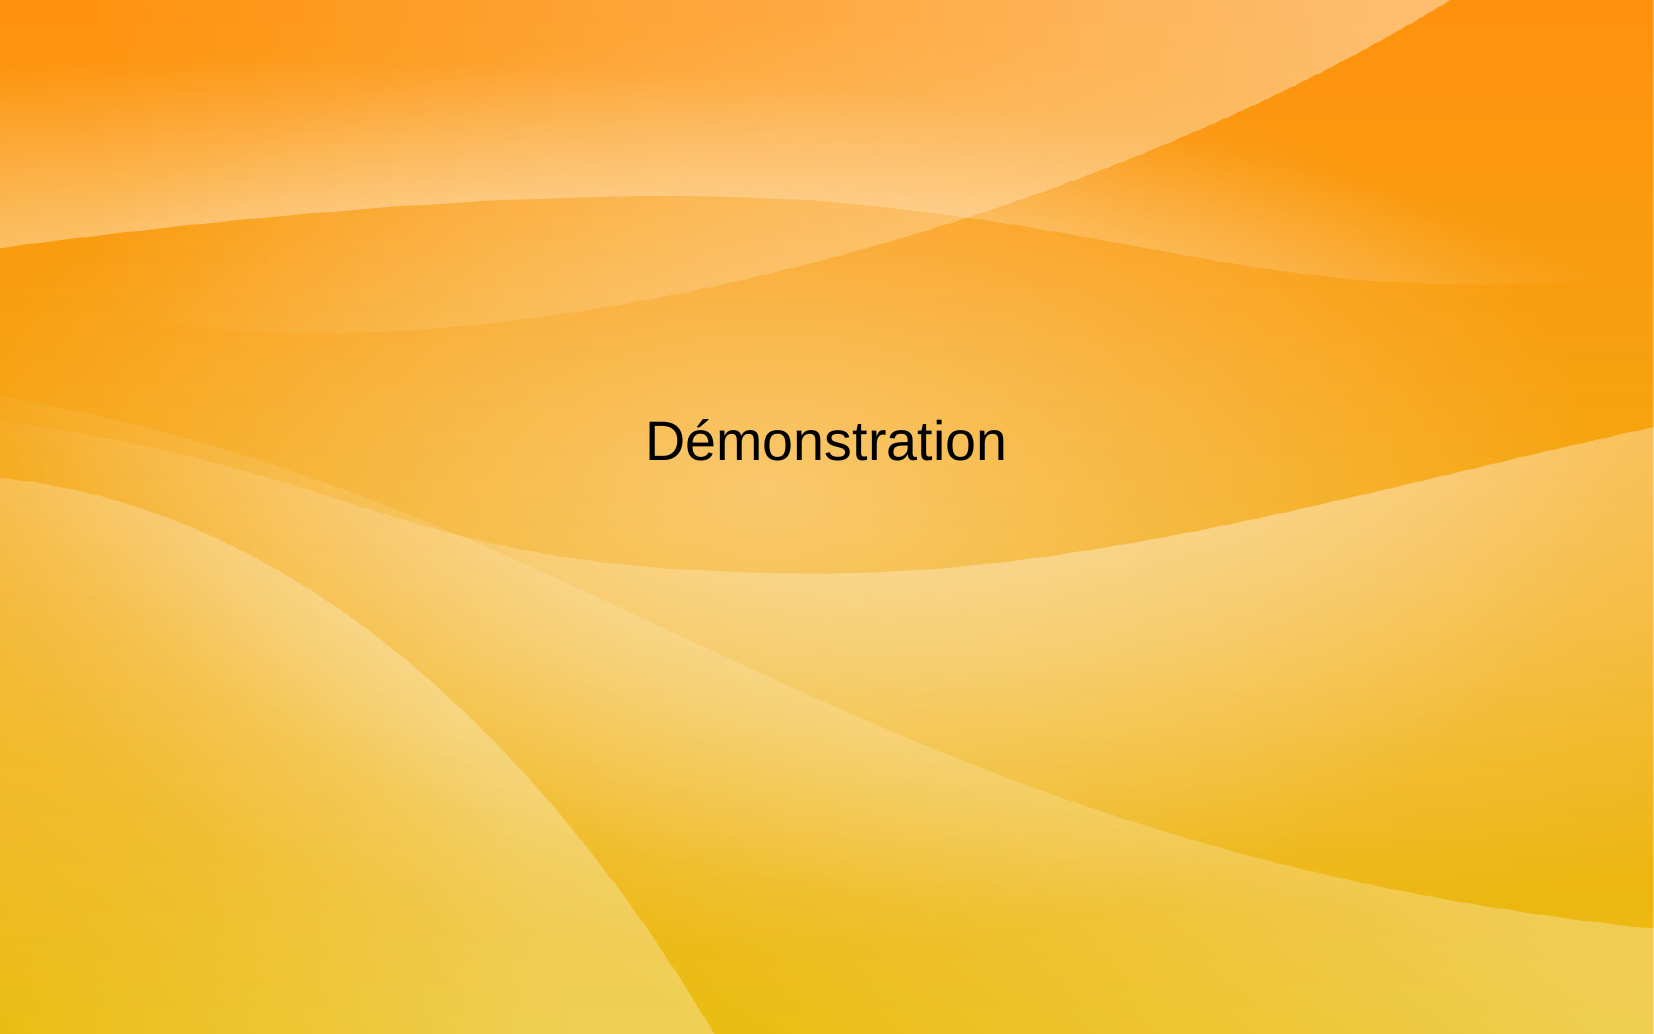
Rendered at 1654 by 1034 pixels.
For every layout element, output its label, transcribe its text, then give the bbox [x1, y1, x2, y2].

picture [0, 0, 1654, 1034]
subtitle Démonstration [82, 41, 1571, 842]
